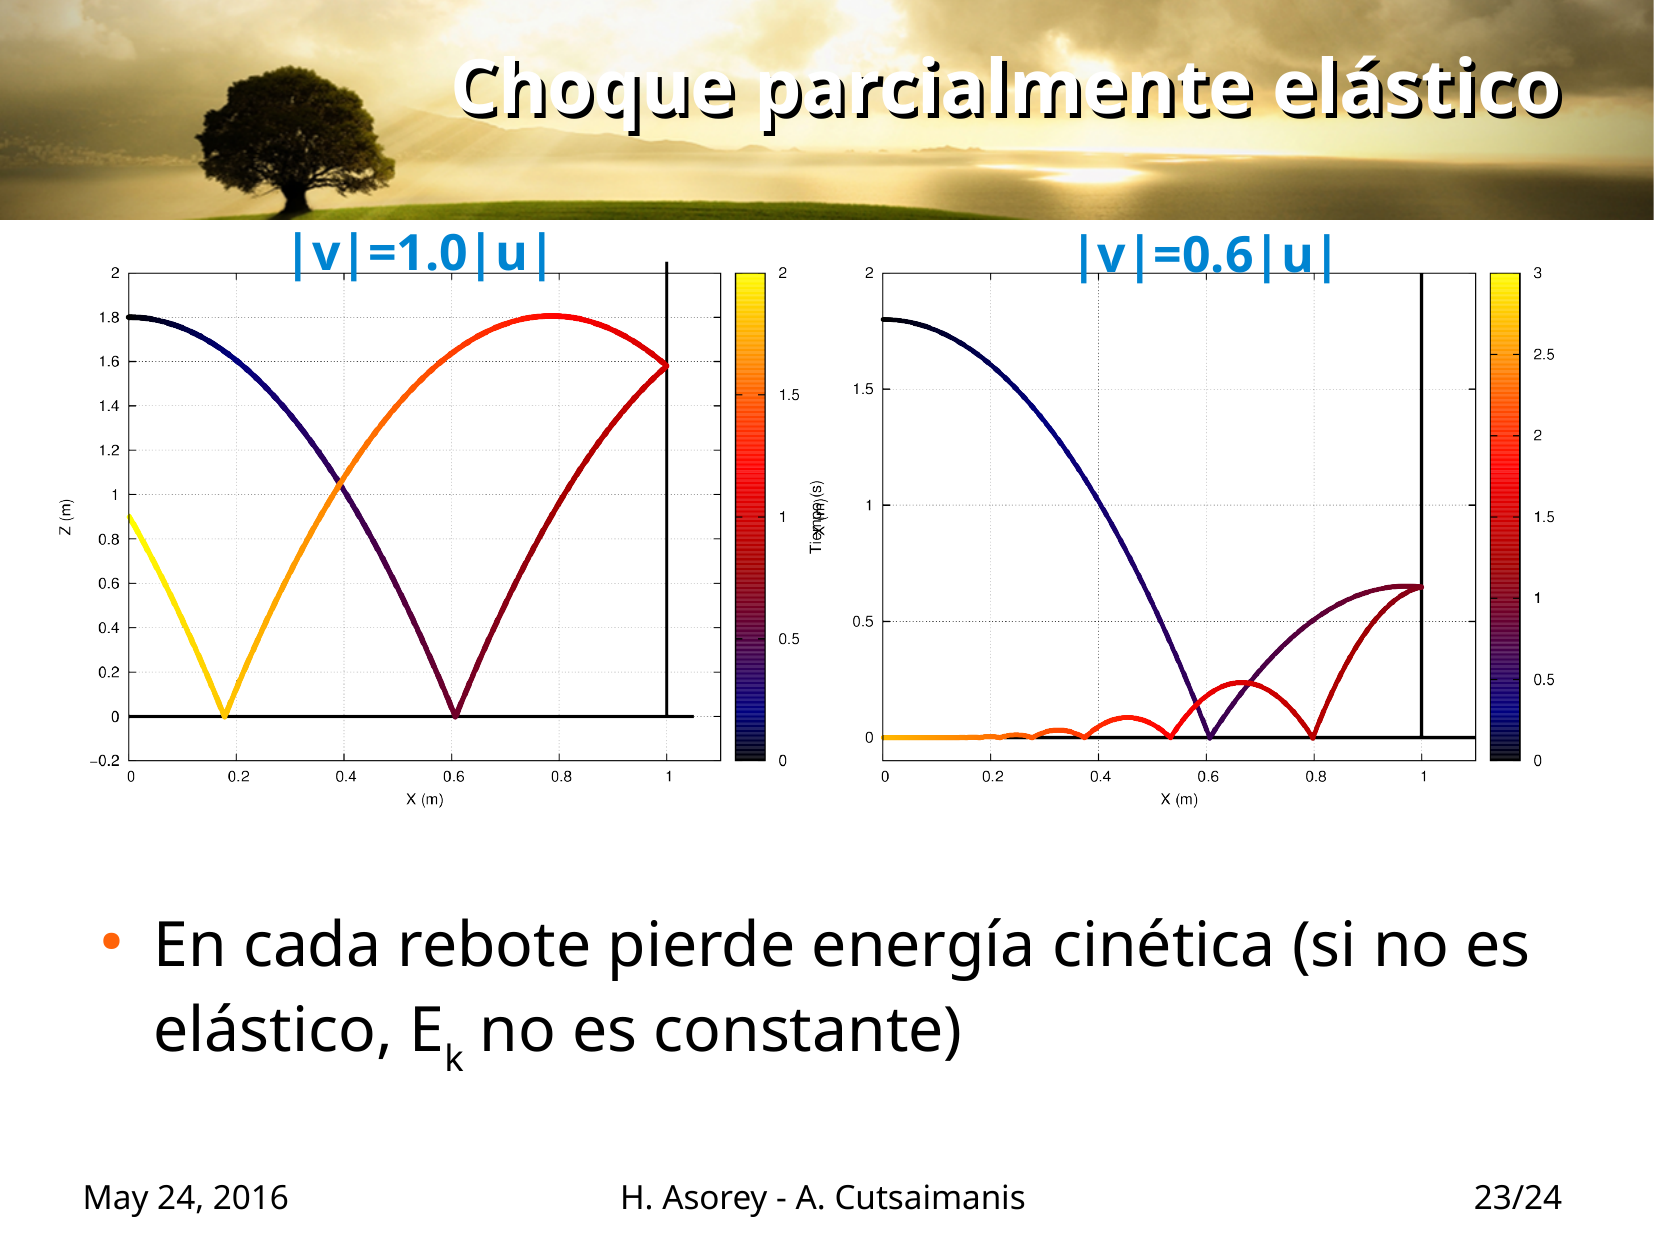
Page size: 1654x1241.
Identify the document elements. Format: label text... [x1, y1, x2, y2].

picture [0, 0, 1654, 220]
picture [53, 254, 1601, 811]
text_box |v|=0.6|u| [1055, 211, 1357, 286]
text_box |v|=1.0|u| [270, 210, 572, 284]
list En cada rebote pierde energía cinética (si no es elástico, Ek no es constante) [82, 900, 1571, 1140]
title Choque parcialmente elástico [75, 19, 1564, 151]
